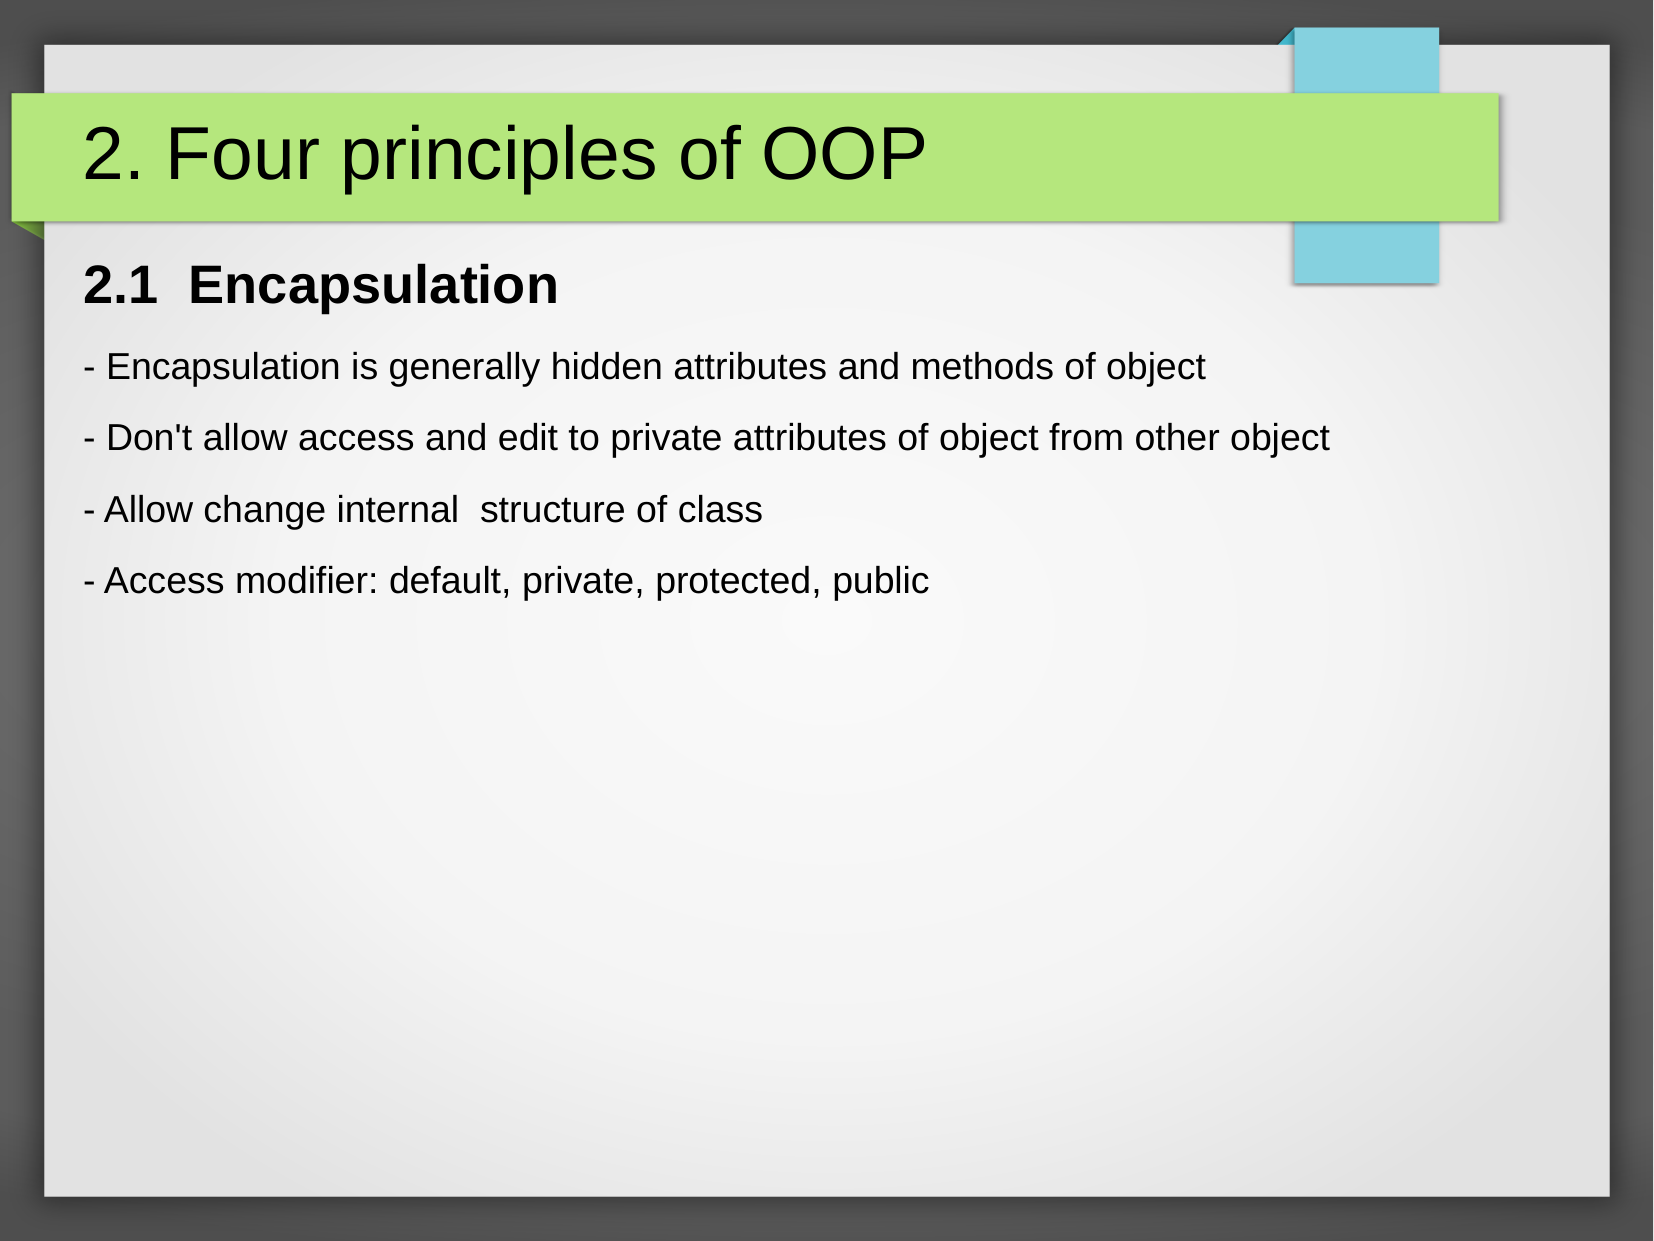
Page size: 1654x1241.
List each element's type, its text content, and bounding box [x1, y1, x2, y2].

list 2.1 Encapsulation - Encapsulation is generally hidden attributes and methods of object - Don't allow access and edit to private attributes of object from other object - Allow change internal structure of class - Access modifier: default, private, protected, public [12, 255, 1501, 620]
title 2. Four principles of OOP [82, 94, 1264, 213]
picture [0, 0, 1654, 1241]
